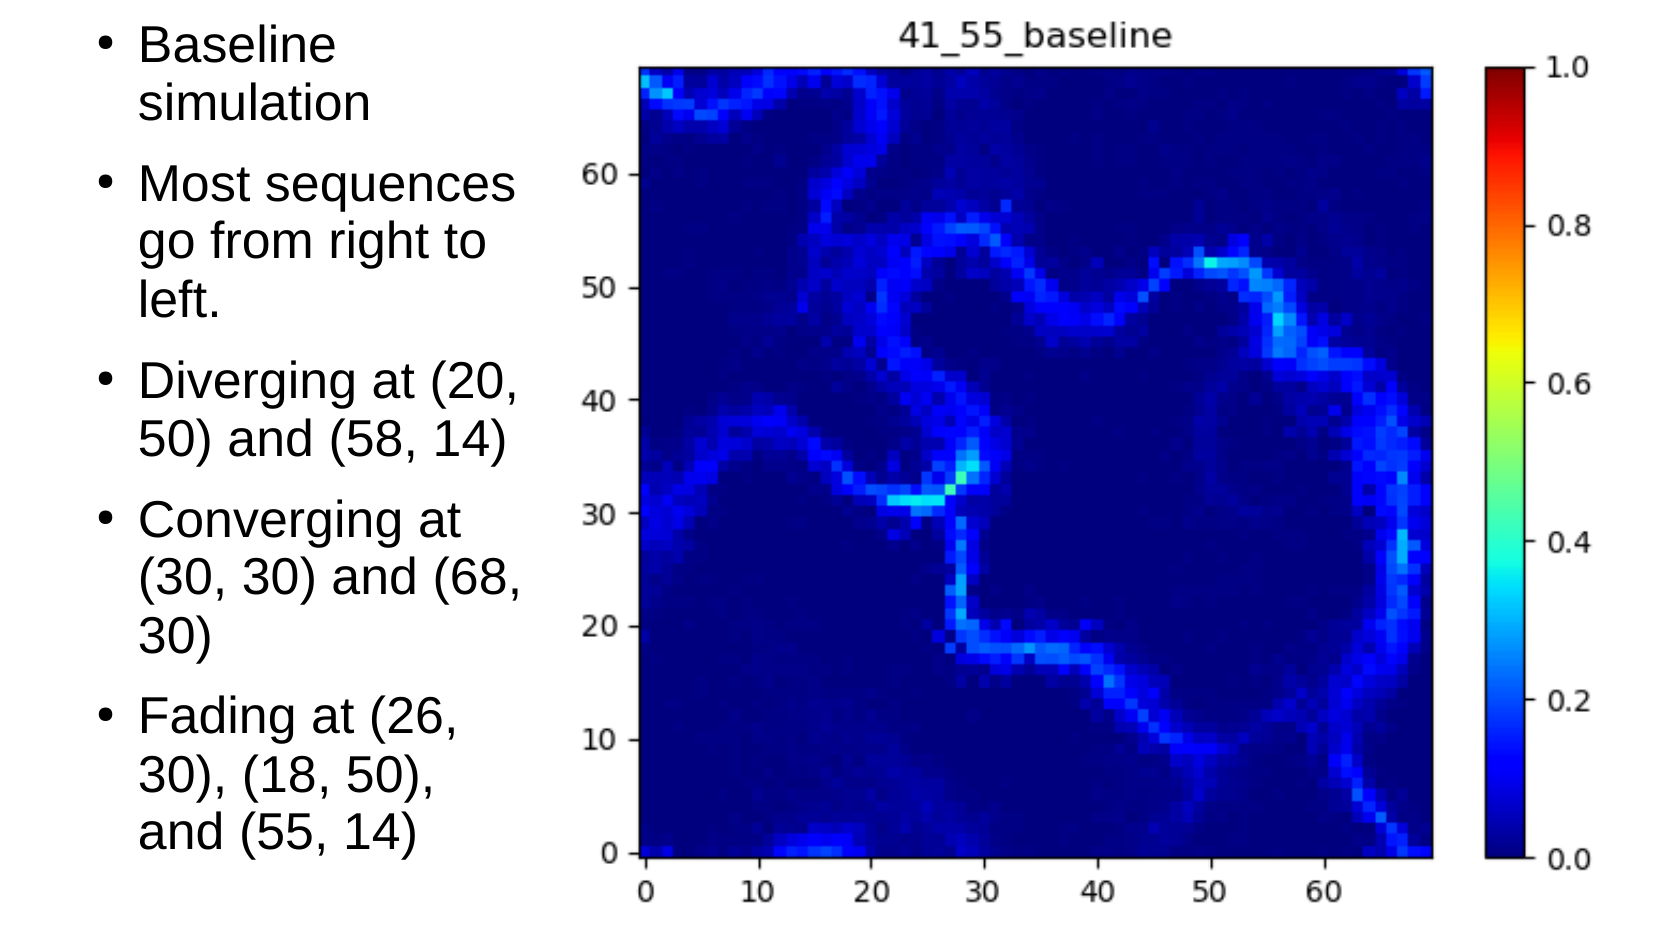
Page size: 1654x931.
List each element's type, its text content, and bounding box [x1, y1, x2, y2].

picture [525, 0, 1650, 931]
list Baseline simulation Most sequences go from right to left. Diverging at (20, 50) and (58, 14) Converging at (30, 30) and (68, 30) Fading at (26, 30), (18, 50), and (55, 14) [82, 15, 525, 916]
